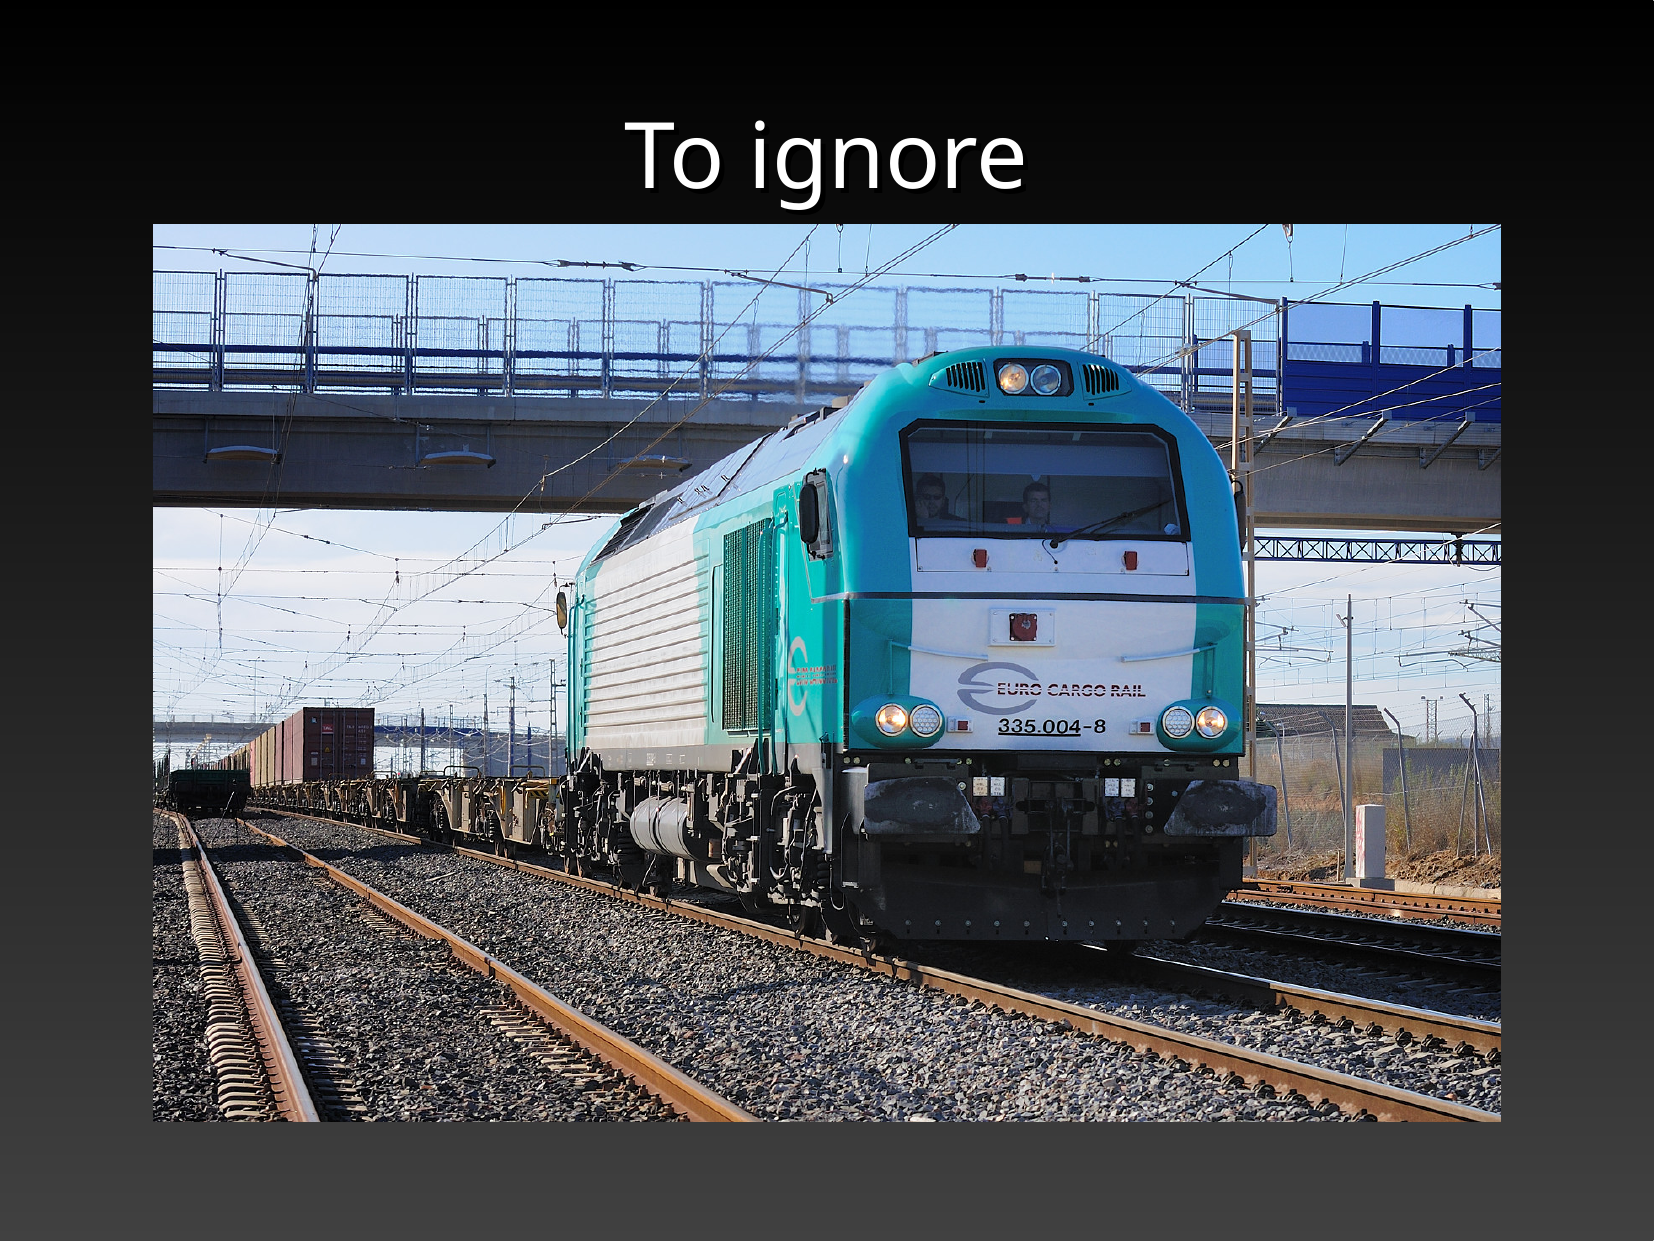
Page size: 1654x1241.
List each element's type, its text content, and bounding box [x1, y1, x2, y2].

picture [153, 224, 1501, 1123]
title To ignore [82, 49, 1571, 257]
